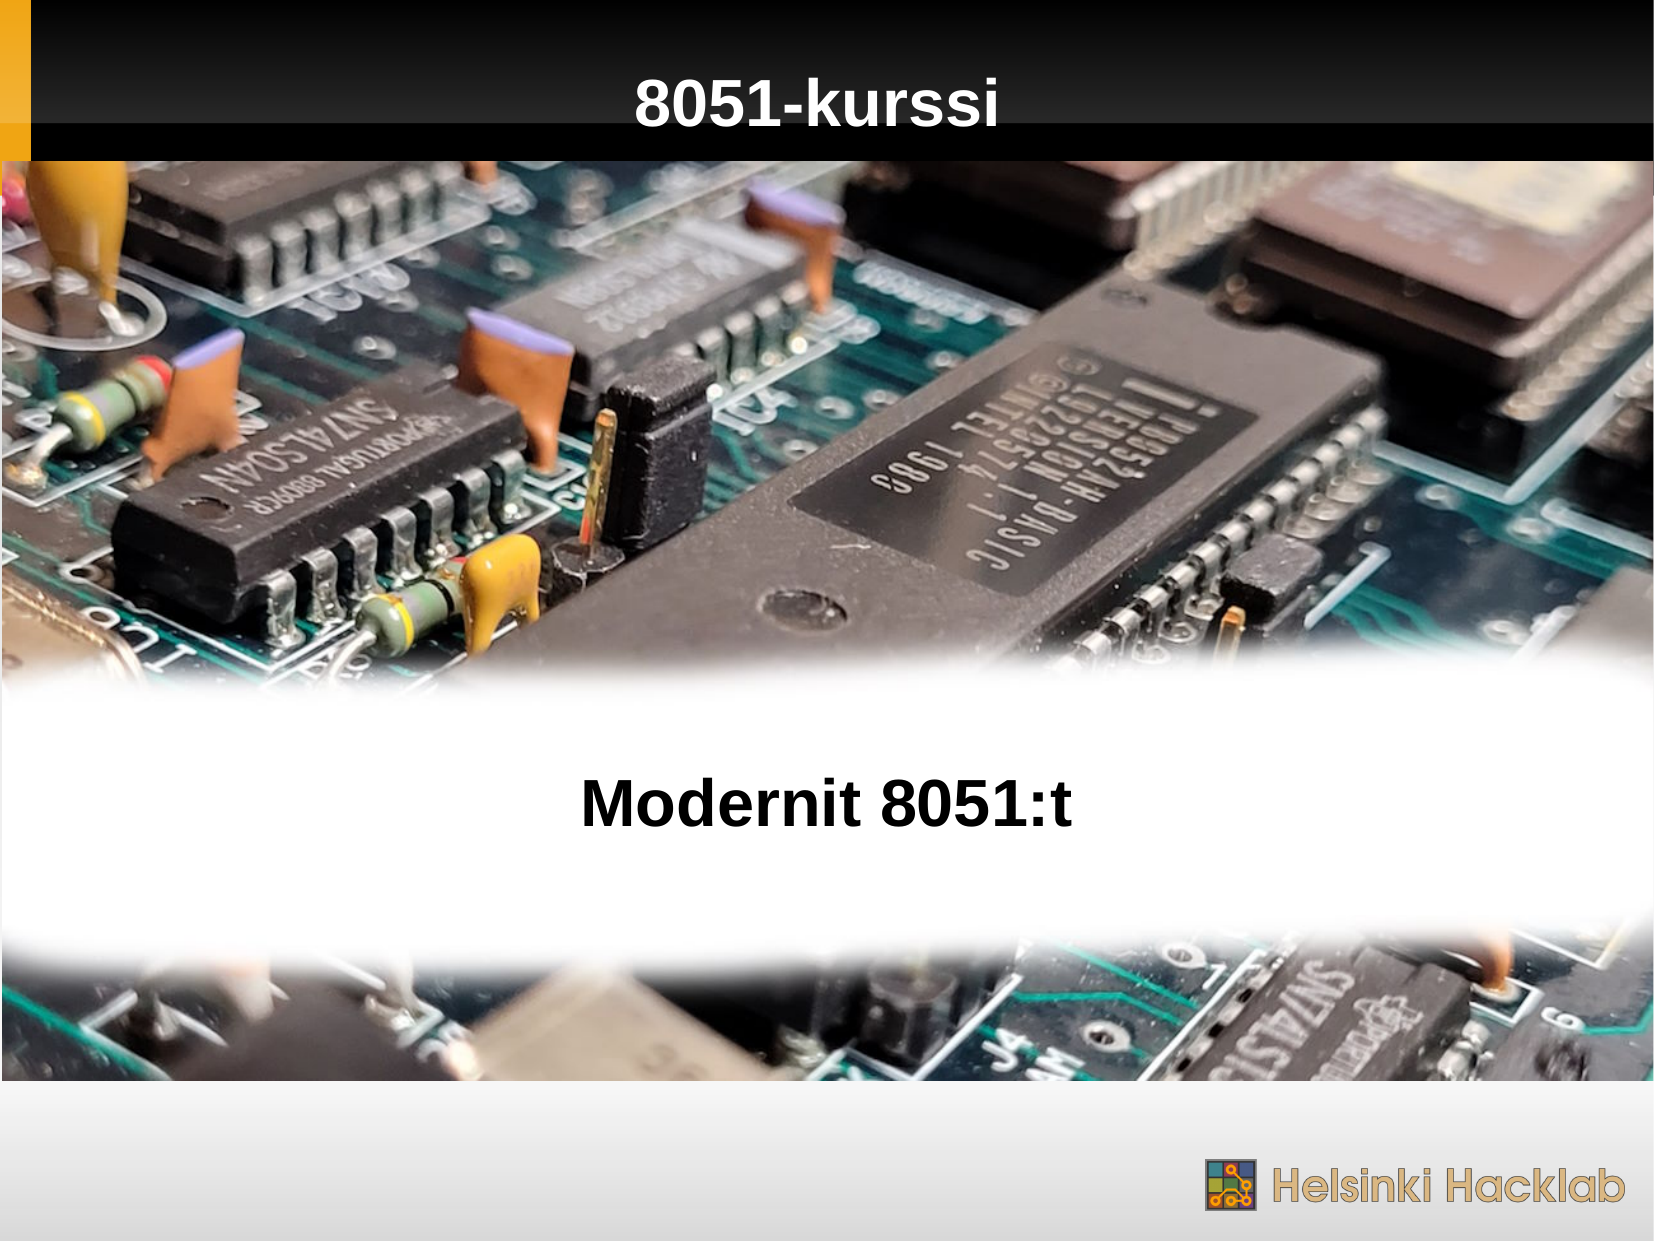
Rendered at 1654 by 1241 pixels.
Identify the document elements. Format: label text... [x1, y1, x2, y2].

title 8051-kurssi [29, 0, 1607, 208]
text_box Modernit 8051:t [147, 691, 1506, 916]
picture [0, 0, 1654, 1241]
